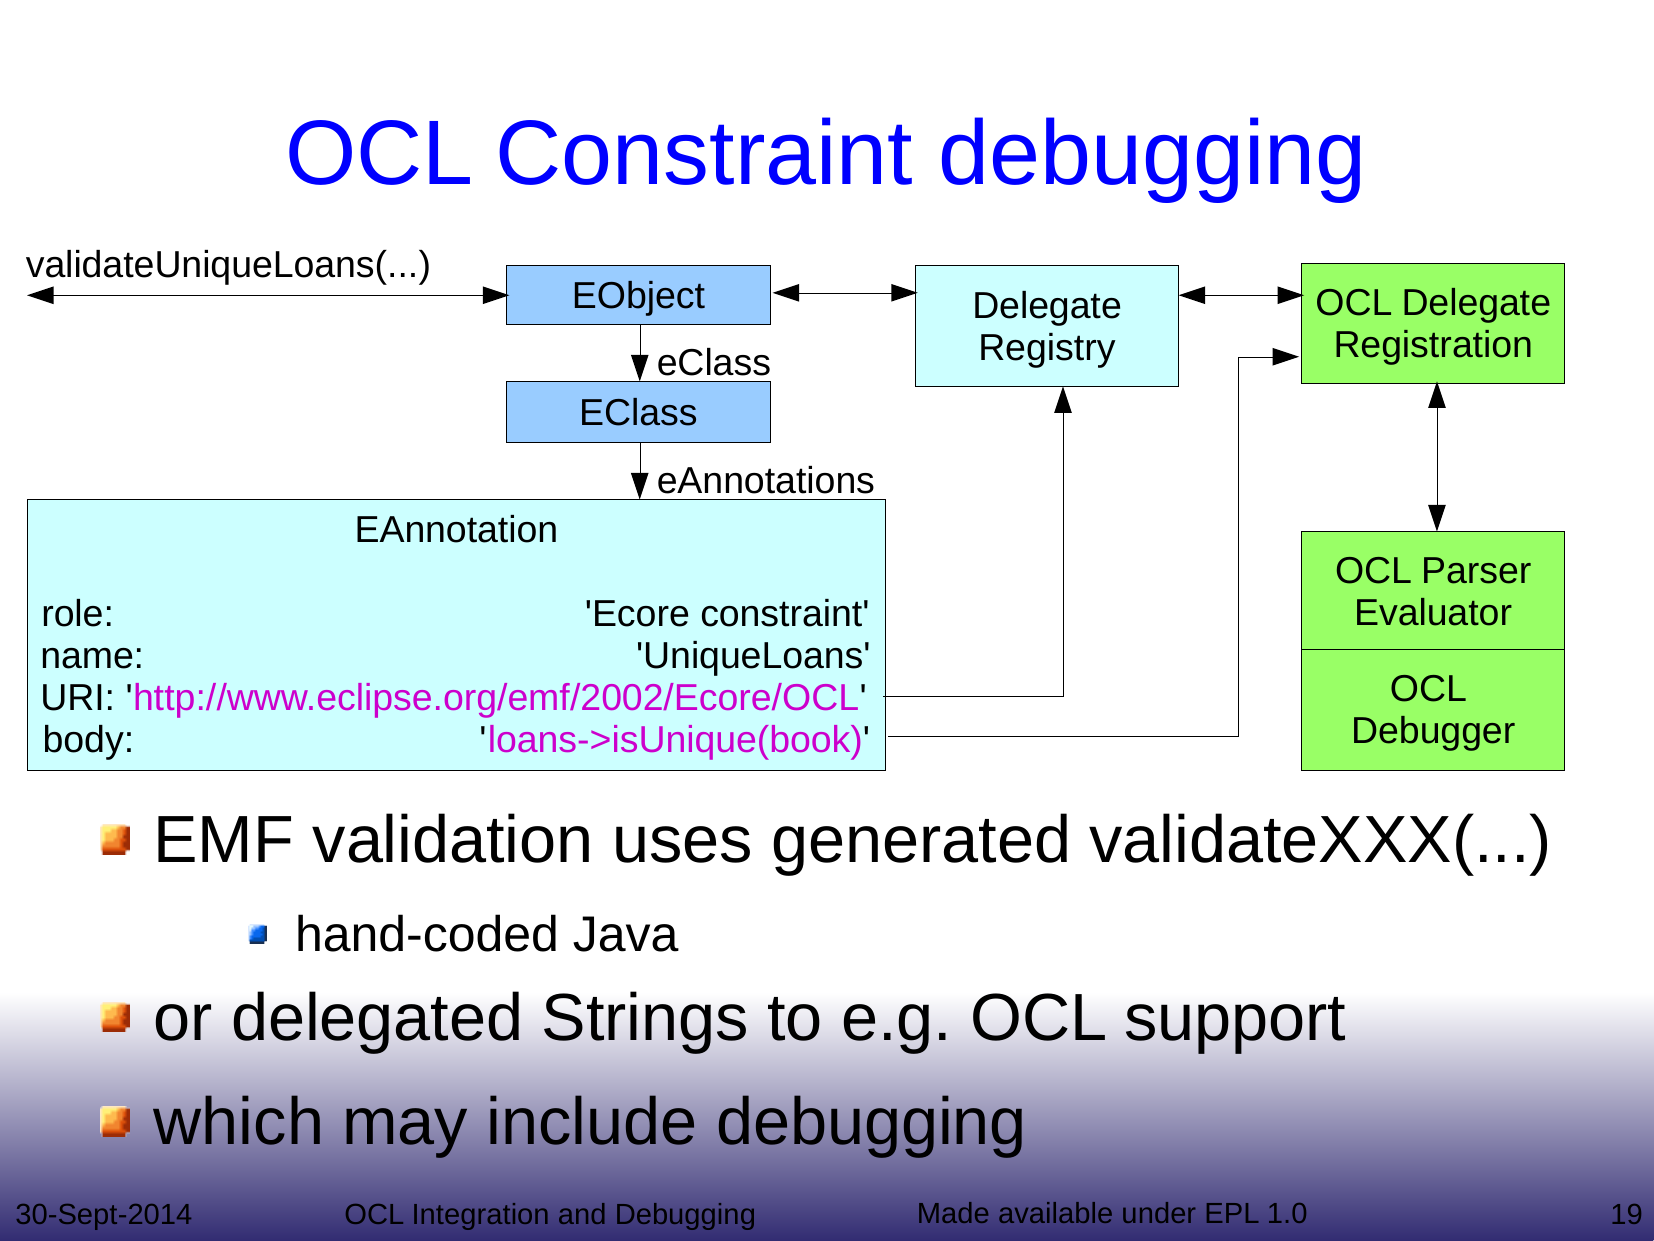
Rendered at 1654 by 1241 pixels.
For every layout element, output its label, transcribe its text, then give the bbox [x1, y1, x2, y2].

text_box Delegate Registry [915, 265, 1179, 387]
list EMF validation uses generated validateXXX(...) hand-coded Java or delegated Strings to e.g. OCL support which may include debugging [82, 802, 1571, 1192]
text_box eAnnotations [642, 452, 891, 510]
text_box EClass [506, 381, 771, 443]
title OCL Constraint debugging [82, 49, 1571, 257]
text_box OCL Delegate Registration [1301, 263, 1565, 384]
text_box OCL Parser Evaluator [1301, 531, 1565, 649]
text_box eClass [642, 334, 787, 392]
text_box validateUniqueLoans(...) [11, 236, 446, 294]
text_box EObject [506, 265, 771, 325]
text_box EAnnotation role: 'Ecore constraint' name: 'UniqueLoans' URI: 'http://www.eclipse.org/emf/2002/Ecore/OCL' body: 'loans->isUnique(book)' [27, 499, 886, 771]
text_box OCL Debugger [1301, 649, 1565, 771]
